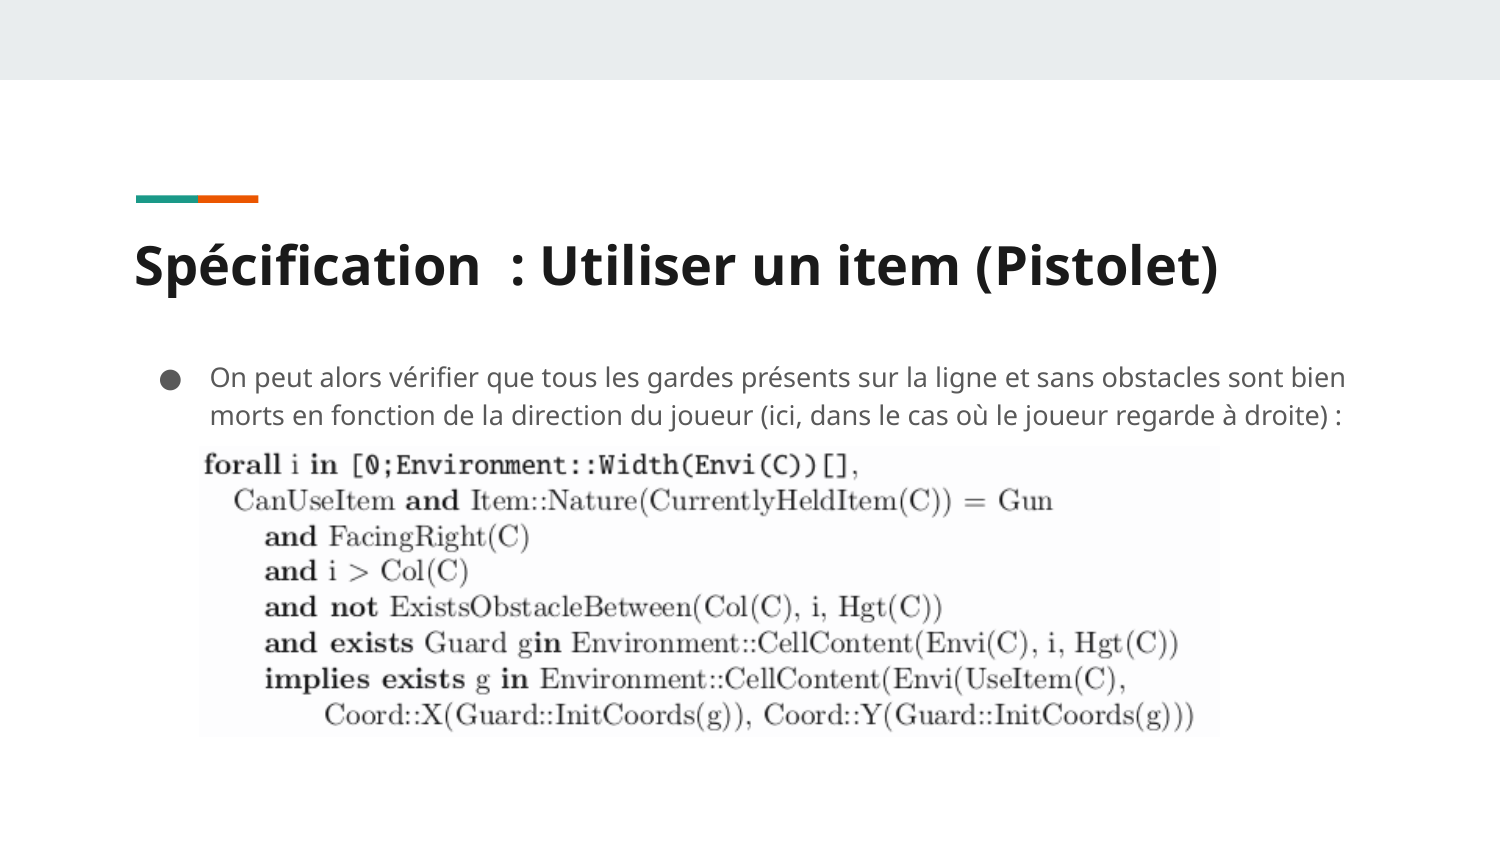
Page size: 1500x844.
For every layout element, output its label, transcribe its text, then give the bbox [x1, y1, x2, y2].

picture [199, 446, 1220, 737]
title Spécification : Utiliser un item (Pistolet) [119, 216, 1381, 305]
list On peut alors vérifier que tous les gardes présents sur la ligne et sans obstacles sont bien morts en fonction de la direction du joueur (ici, dans le cas où le joueur regarde à droite) : [119, 341, 1381, 783]
